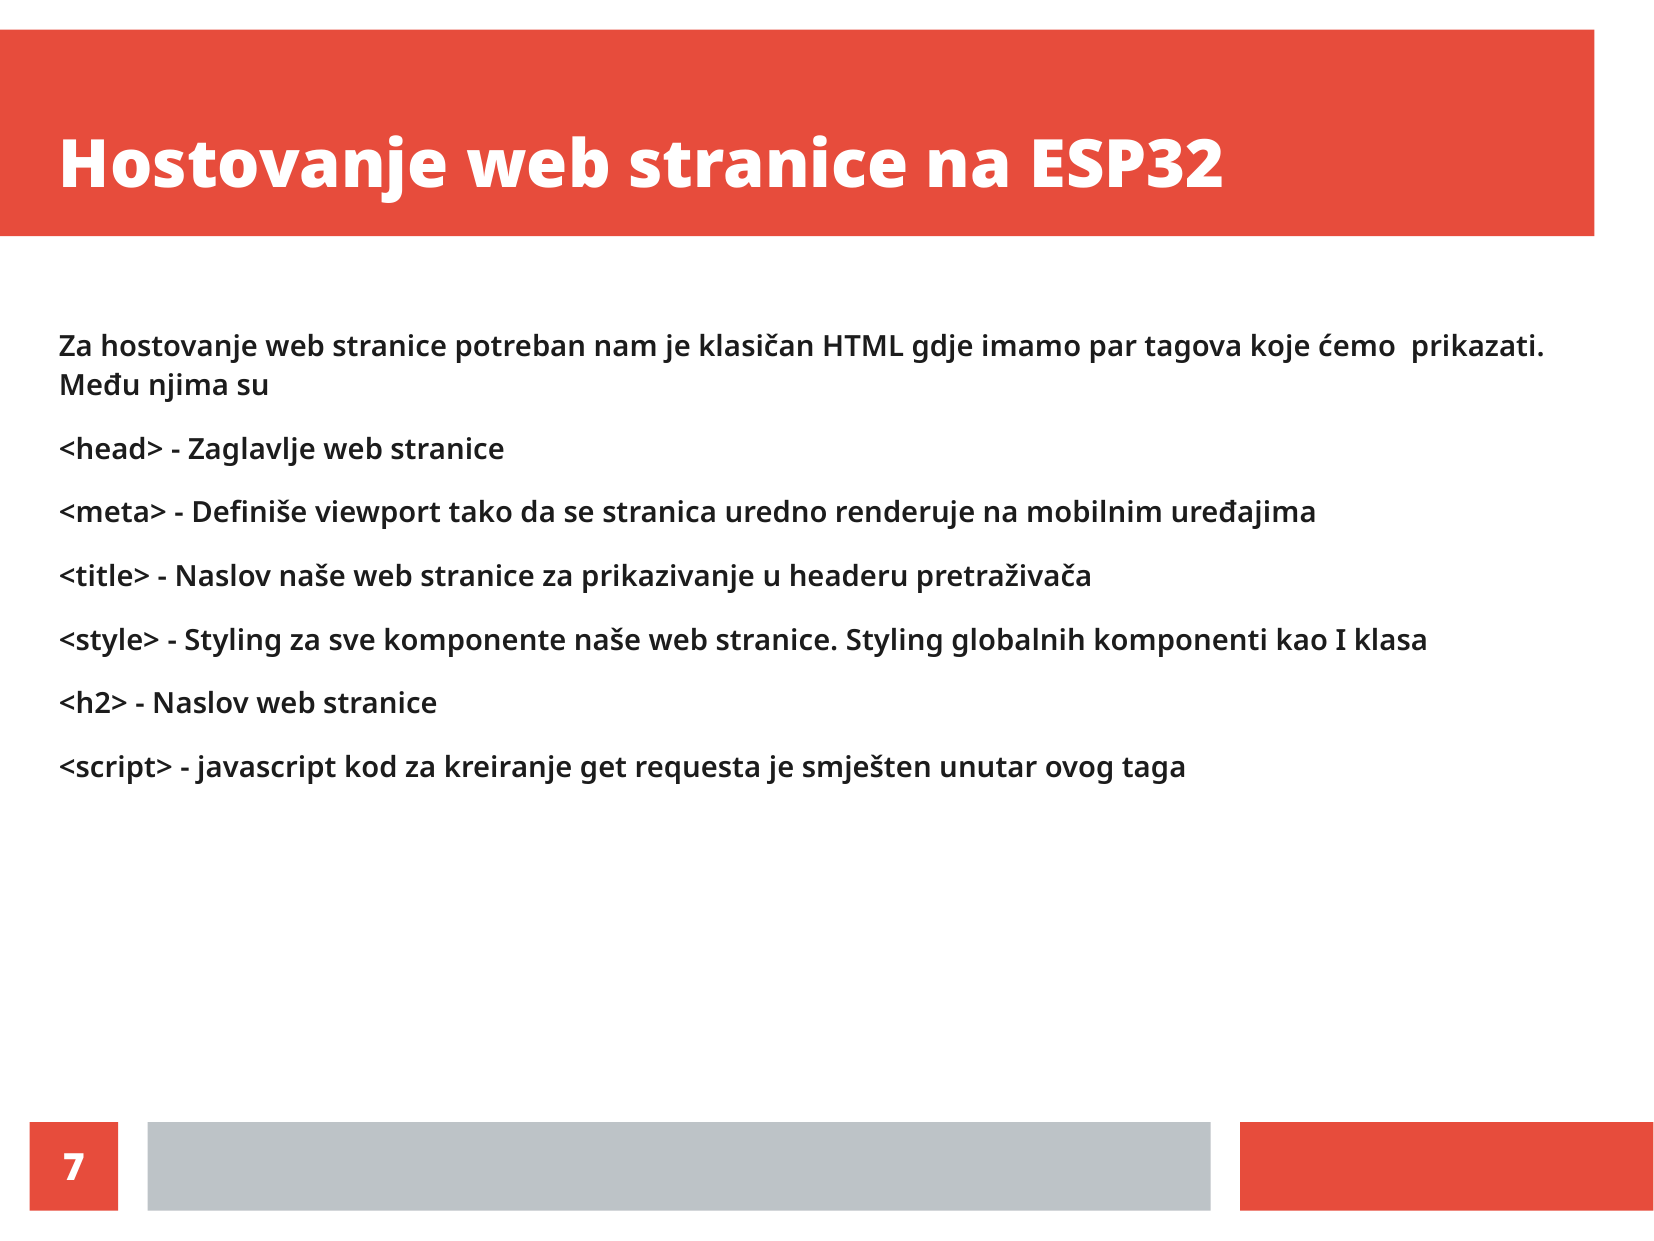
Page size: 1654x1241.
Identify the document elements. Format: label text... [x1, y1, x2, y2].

title Hostovanje web stranice na ESP32 [59, 59, 1595, 207]
list Za hostovanje web stranice potreban nam je klasičan HTML gdje imamo par tagova koje ćemo prikazati. Među njima su <head> - Zaglavlje web stranice <meta> - Definiše viewport tako da se stranica uredno renderuje na mobilnim uređajima <title> - Naslov naše web stranice za prikazivanje u headeru pretraživača <style> - Styling za sve komponente naše web stranice. Styling globalnih komponenti kao I klasa <h2> - Naslov web stranice <script> - javascript kod za kreiranje get requesta je smješten unutar ovog taga [59, 324, 1565, 1093]
